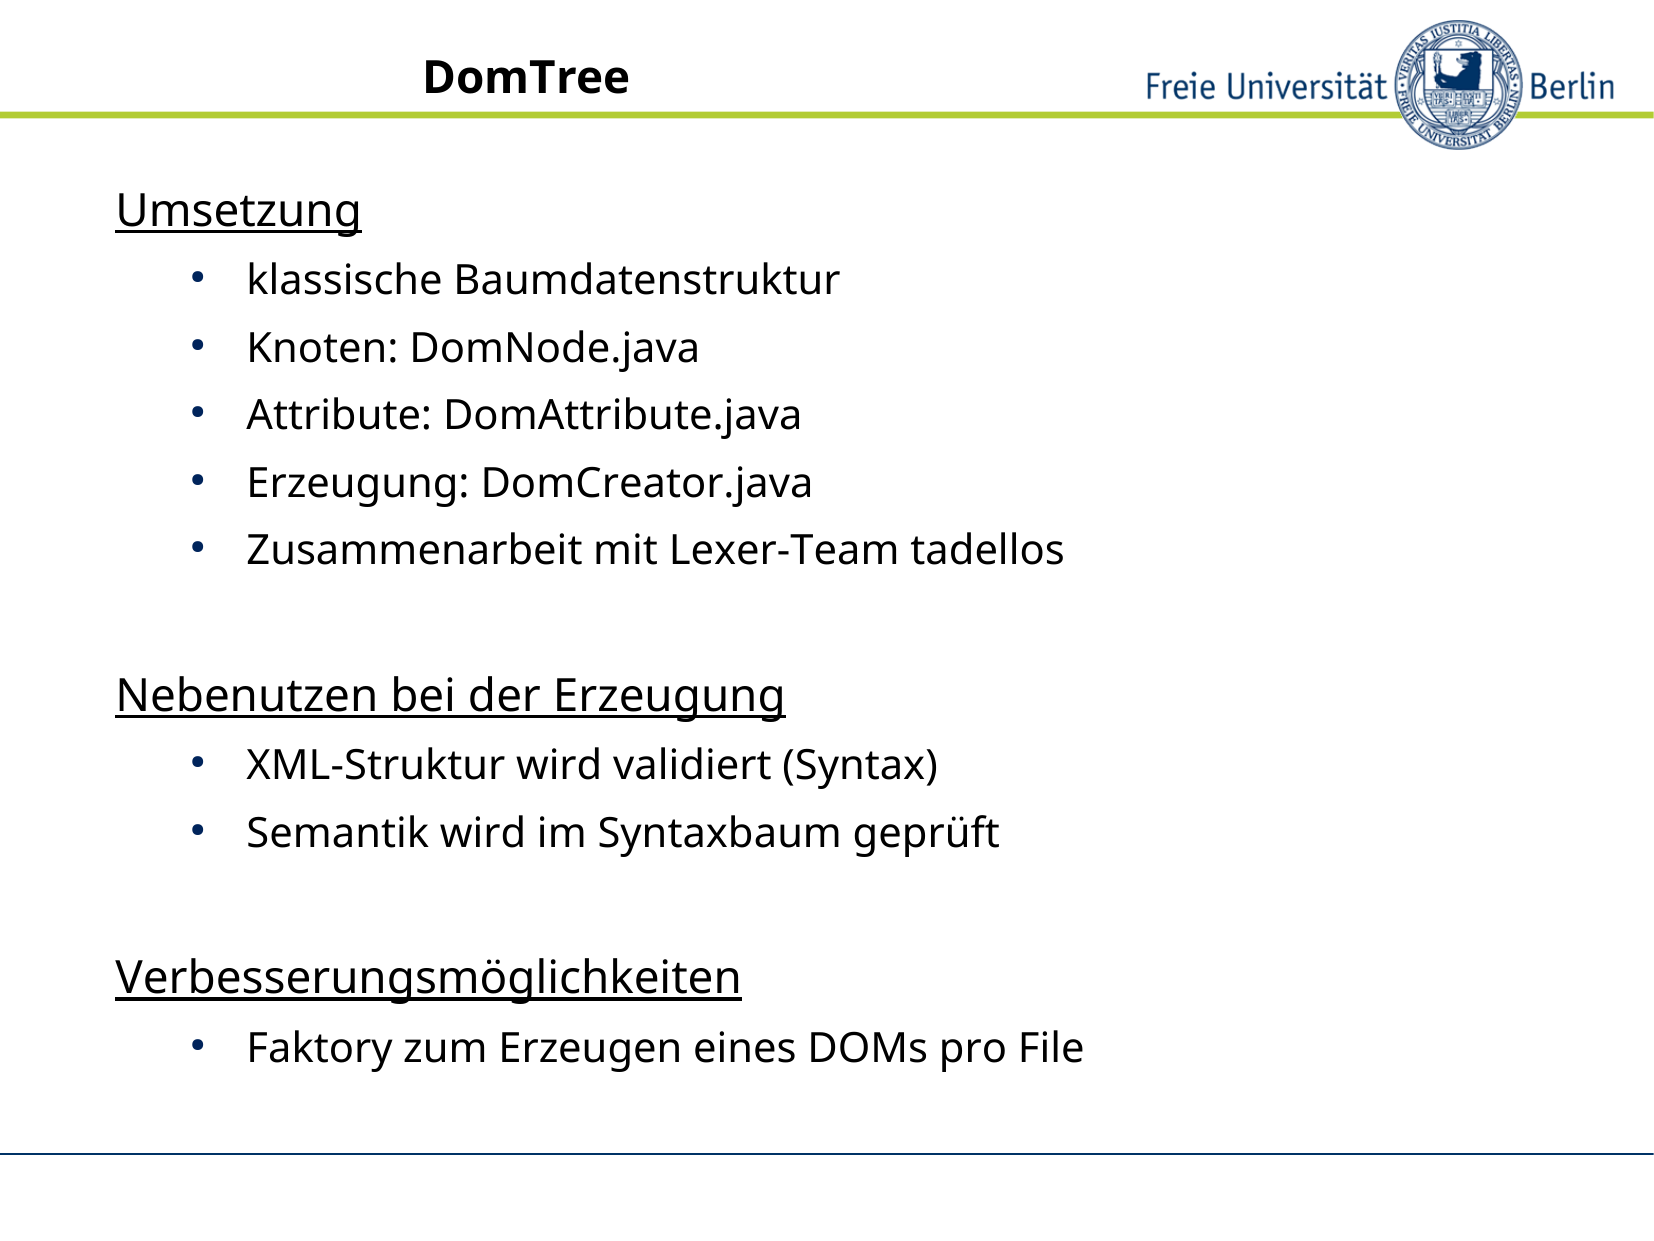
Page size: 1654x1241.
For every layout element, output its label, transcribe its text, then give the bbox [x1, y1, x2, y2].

title DomTree [422, 7, 1654, 145]
picture [1139, 145, 1620, 151]
list Umsetzung klassische Baumdatenstruktur Knoten: DomNode.java Attribute: DomAttribute.java Erzeugung: DomCreator.java Zusammenarbeit mit Lexer-Team tadellos Nebenutzen bei der Erzeugung XML-Struktur wird validiert (Syntax) Semantik wird im Syntaxbaum geprüft Verbesserungsmöglichkeiten Faktory zum Erzeugen eines DOMs pro File [115, 177, 1418, 1048]
